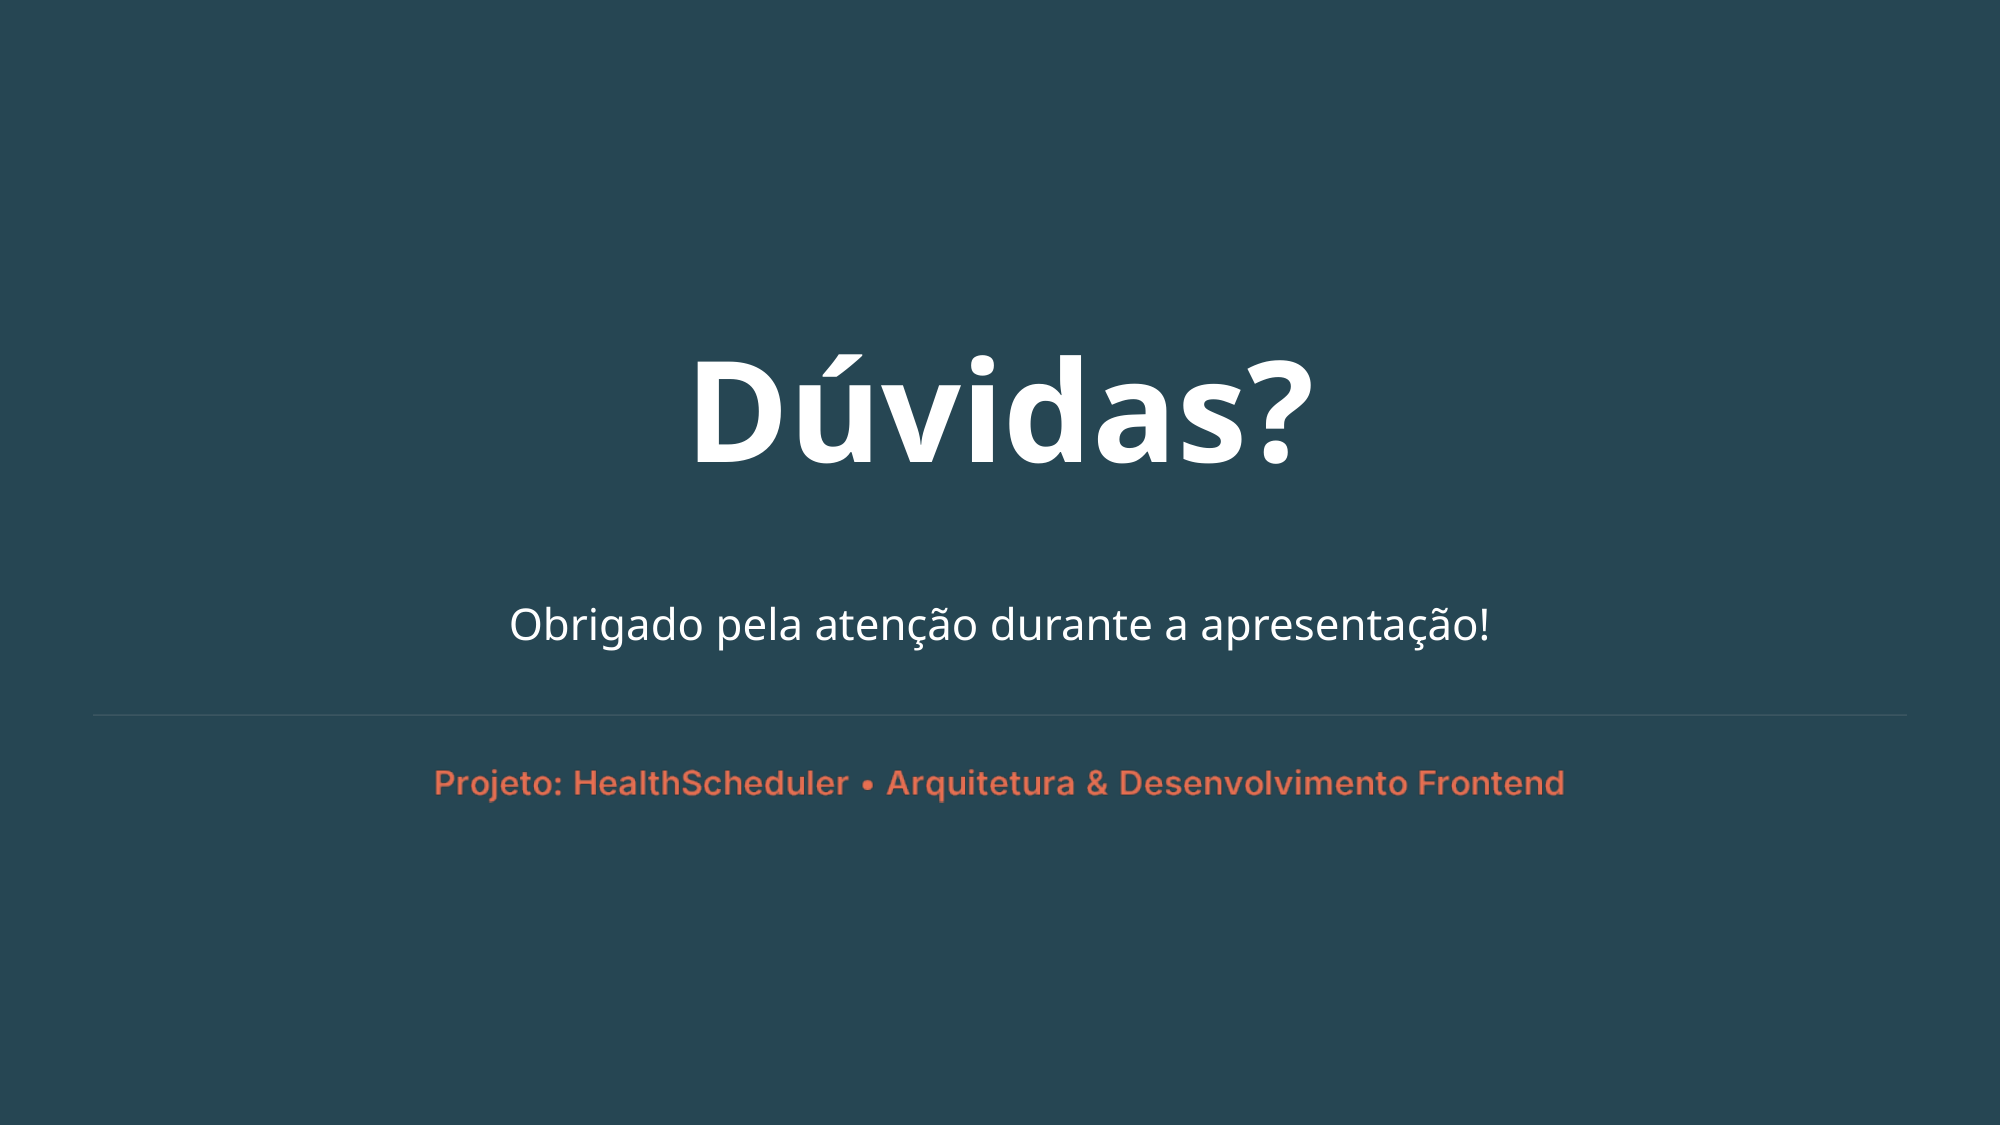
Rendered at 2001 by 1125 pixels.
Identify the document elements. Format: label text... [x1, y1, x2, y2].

text_box Dúvidas? [48, 322, 1952, 491]
text_box Obrigado pela atenção durante a apresentação! [93, 565, 1907, 650]
picture [93, 713, 1907, 803]
